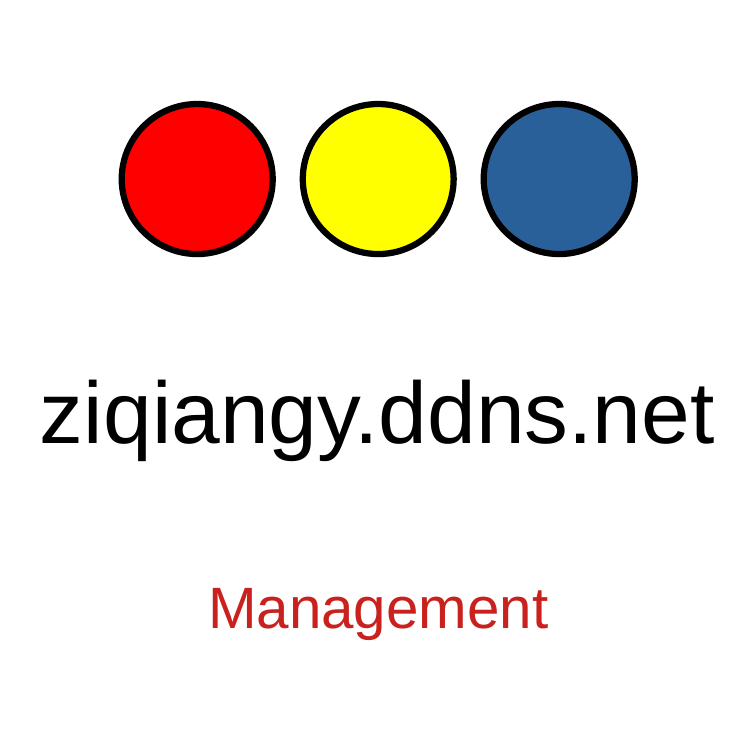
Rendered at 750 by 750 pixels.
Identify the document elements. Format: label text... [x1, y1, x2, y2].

text_box Management [193, 568, 564, 649]
text_box ziqiangy.ddns.net [25, 356, 750, 470]
text_box [302, 103, 454, 255]
text_box [483, 103, 635, 255]
text_box [121, 103, 273, 255]
